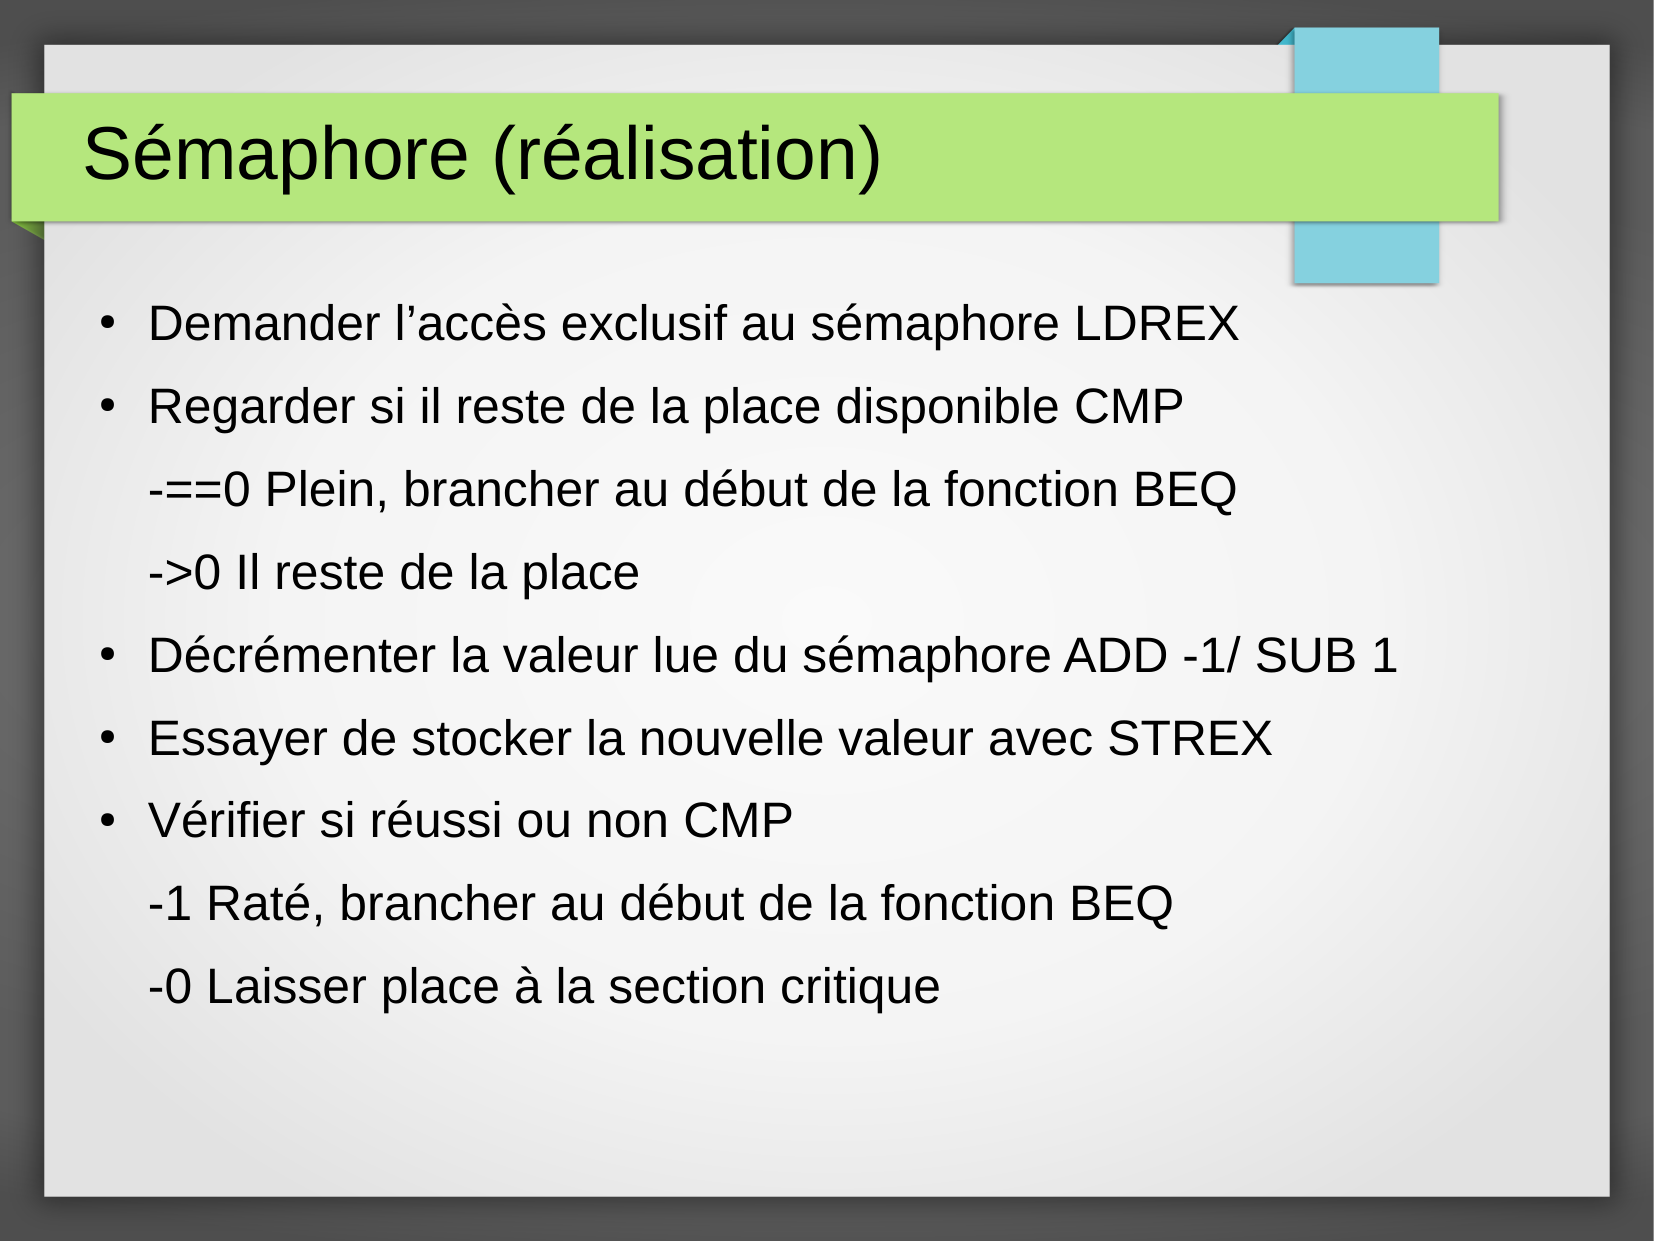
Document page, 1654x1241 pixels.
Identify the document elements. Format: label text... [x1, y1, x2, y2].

picture [0, 0, 1654, 1241]
title Sémaphore (réalisation) [82, 94, 1264, 213]
list Demander l’accès exclusif au sémaphore LDREX Regarder si il reste de la place disponible CMP -==0 Plein, brancher au début de la fonction BEQ ->0 Il reste de la place Décrémenter la valeur lue du sémaphore ADD -1/ SUB 1 Essayer de stocker la nouvelle valeur avec STREX Vérifier si réussi ou non CMP -1 Raté, brancher au début de la fonction BEQ -0 Laisser place à la section critique [82, 295, 1571, 1015]
